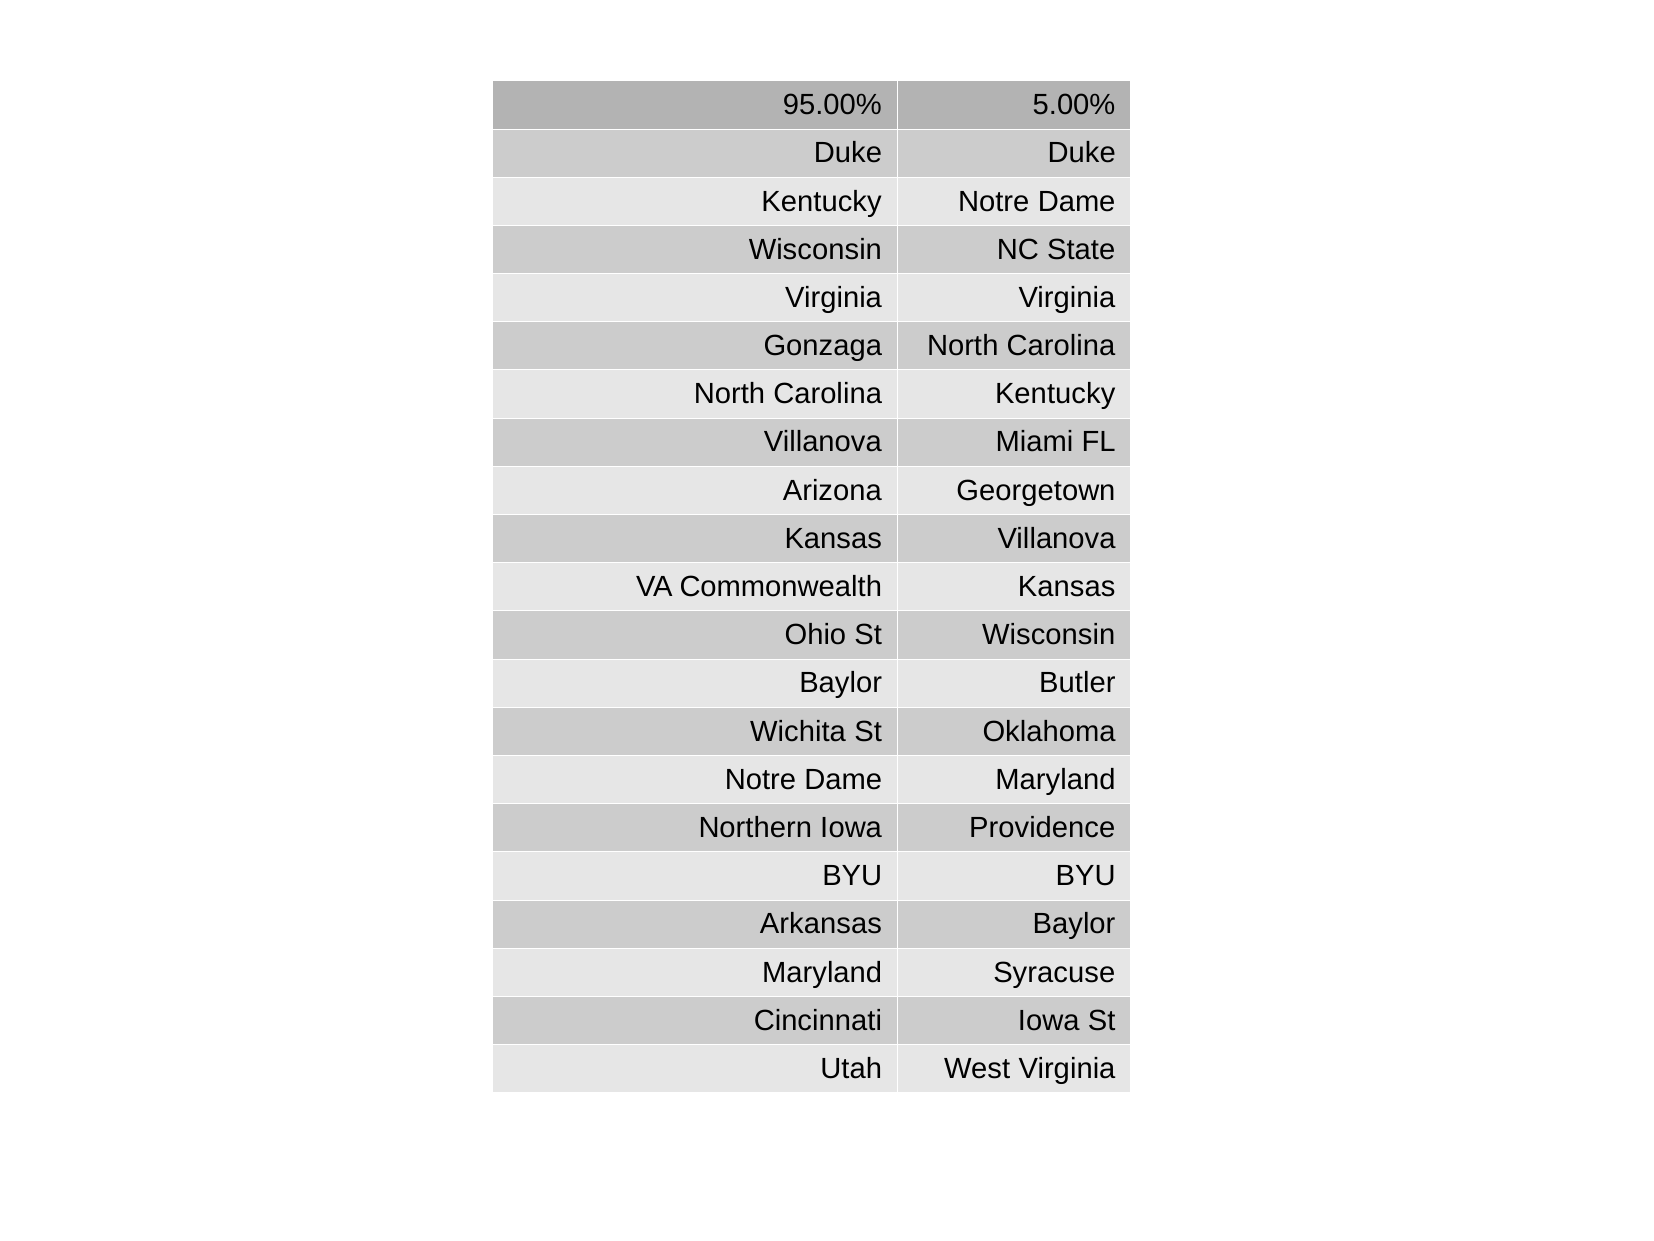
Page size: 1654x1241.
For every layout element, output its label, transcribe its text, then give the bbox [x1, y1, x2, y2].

table_cell Cincinnati [493, 997, 897, 1044]
table_cell Baylor [493, 660, 897, 707]
table_cell Iowa St [898, 997, 1130, 1044]
table_cell Kentucky [898, 370, 1130, 418]
table_cell BYU [493, 852, 897, 900]
table_cell Butler [898, 660, 1130, 707]
table_cell Duke [898, 130, 1130, 177]
table_cell Arkansas [493, 901, 897, 948]
table_cell Miami FL [898, 419, 1130, 466]
table_cell Oklahoma [898, 708, 1130, 755]
table_cell Georgetown [898, 467, 1130, 514]
table_cell Northern Iowa [493, 804, 897, 851]
table_cell Maryland [493, 949, 897, 996]
table_cell Villanova [898, 515, 1130, 562]
table_cell West Virginia [898, 1045, 1130, 1092]
table_cell Virginia [493, 274, 897, 321]
table_cell VA Commonwealth [493, 563, 897, 610]
table_cell Gonzaga [493, 322, 897, 369]
table_cell Kansas [898, 563, 1130, 610]
table_cell Kansas [493, 515, 897, 562]
table_cell Syracuse [898, 949, 1130, 996]
table_cell Wichita St [493, 708, 897, 755]
table_cell Kentucky [493, 178, 897, 225]
table_cell Ohio St [493, 611, 897, 659]
table_cell Wisconsin [898, 611, 1130, 659]
table_cell Maryland [898, 756, 1130, 803]
table_header 95.00% [493, 81, 897, 129]
table_cell Villanova [493, 419, 897, 466]
table_cell Virginia [898, 274, 1130, 321]
table_cell Baylor [898, 901, 1130, 948]
table_cell Notre Dame [898, 178, 1130, 225]
table_cell Notre Dame [493, 756, 897, 803]
table_header 5.00% [898, 81, 1130, 129]
table_cell Duke [493, 130, 897, 177]
table_cell Utah [493, 1045, 897, 1092]
table_cell North Carolina [898, 322, 1130, 369]
table_cell Providence [898, 804, 1130, 851]
table_cell Wisconsin [493, 226, 897, 273]
table_cell Arizona [493, 467, 897, 514]
table_cell BYU [898, 852, 1130, 900]
table_cell NC State [898, 226, 1130, 273]
table_cell North Carolina [493, 370, 897, 418]
